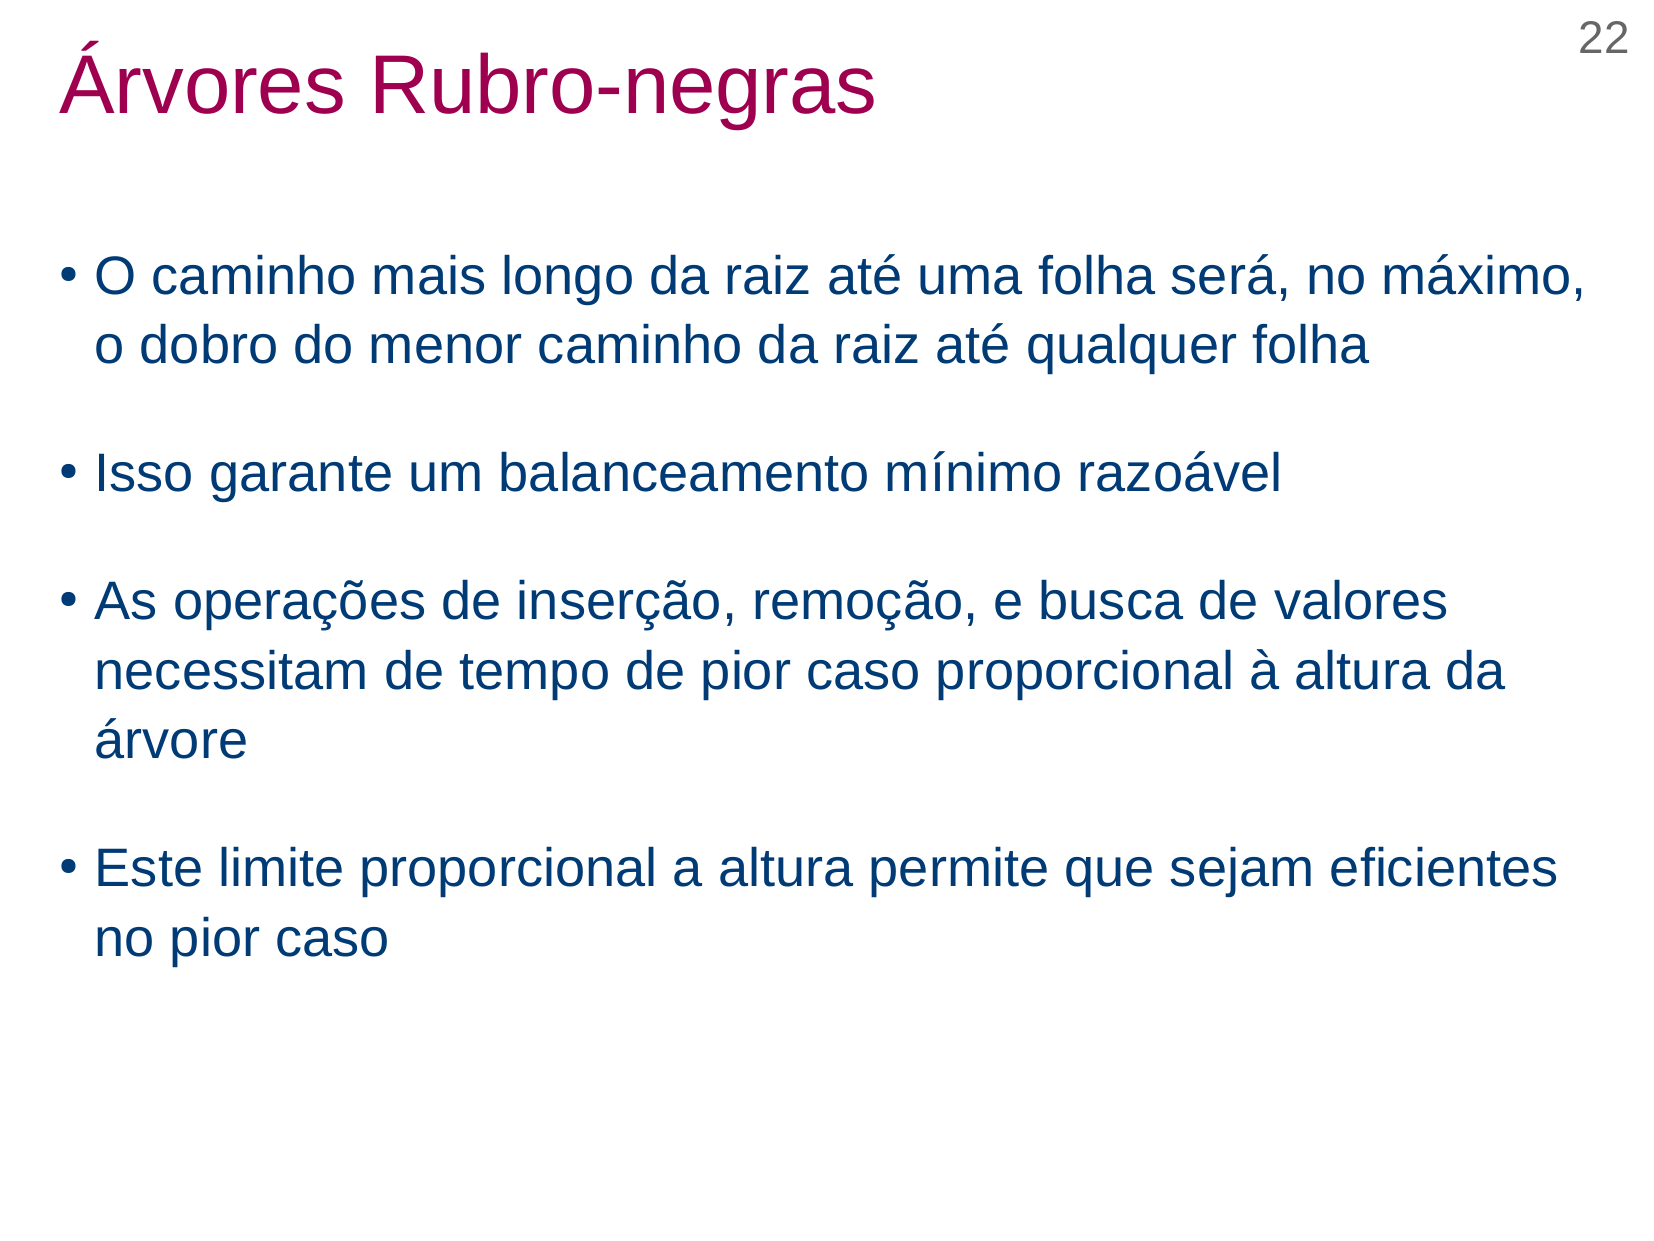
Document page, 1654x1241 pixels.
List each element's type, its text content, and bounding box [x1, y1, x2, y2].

title Árvores Rubro-negras [59, 29, 1595, 148]
list O caminho mais longo da raiz até uma folha será, no máximo, o dobro do menor caminho da raiz até qualquer folha Isso garante um balanceamento mínimo razoável As operações de inserção, remoção, e busca de valores necessitam de tempo de pior caso proporcional à altura da árvore Este limite proporcional a altura permite que sejam eficientes no pior caso [59, 236, 1595, 1211]
